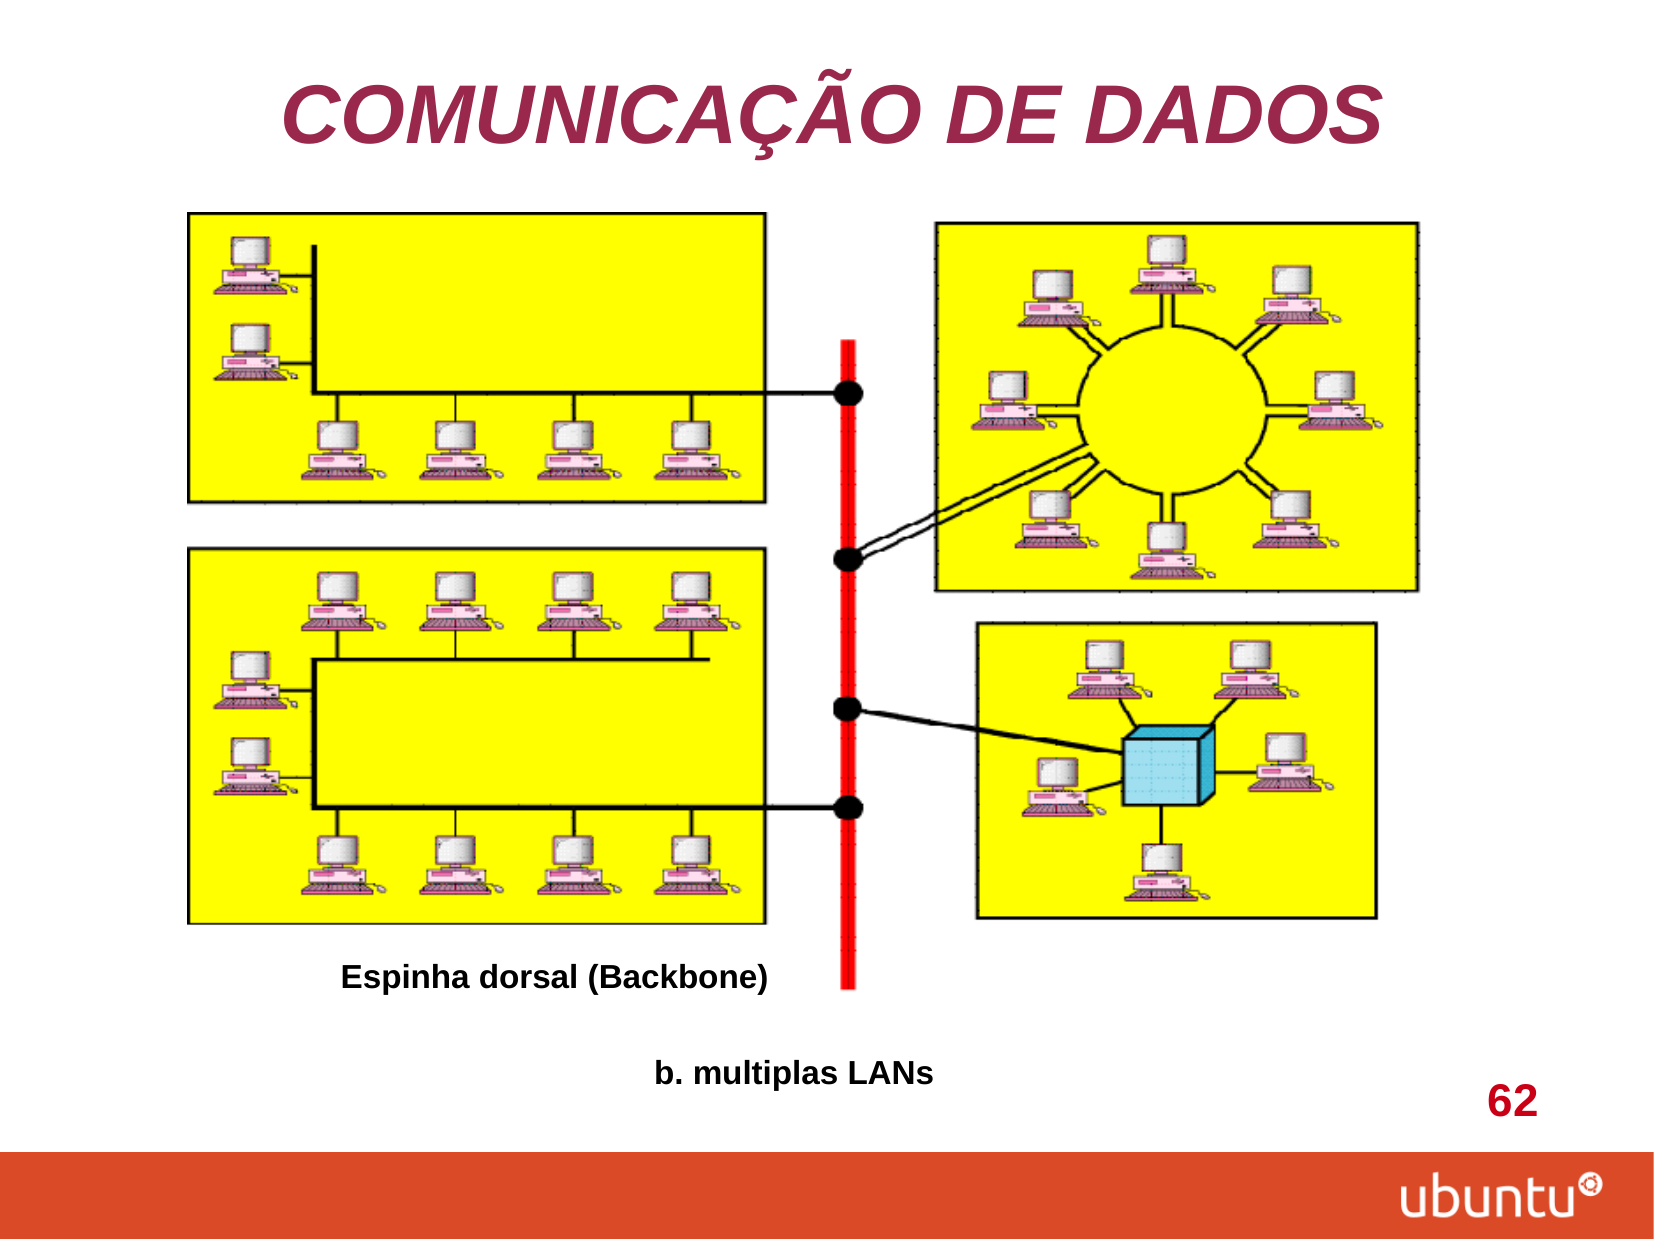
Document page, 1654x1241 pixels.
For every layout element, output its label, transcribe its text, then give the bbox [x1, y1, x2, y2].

picture [0, 1152, 1654, 1239]
text_box <number> [1473, 1063, 1654, 1134]
text_box b. multiplas LANs [469, 1033, 1120, 1099]
chart [187, 212, 1447, 998]
text_box Espinha dorsal (Backbone)‏ [279, 937, 831, 1003]
title COMUNICAÇÃO DE DADOS [11, 7, 1654, 200]
